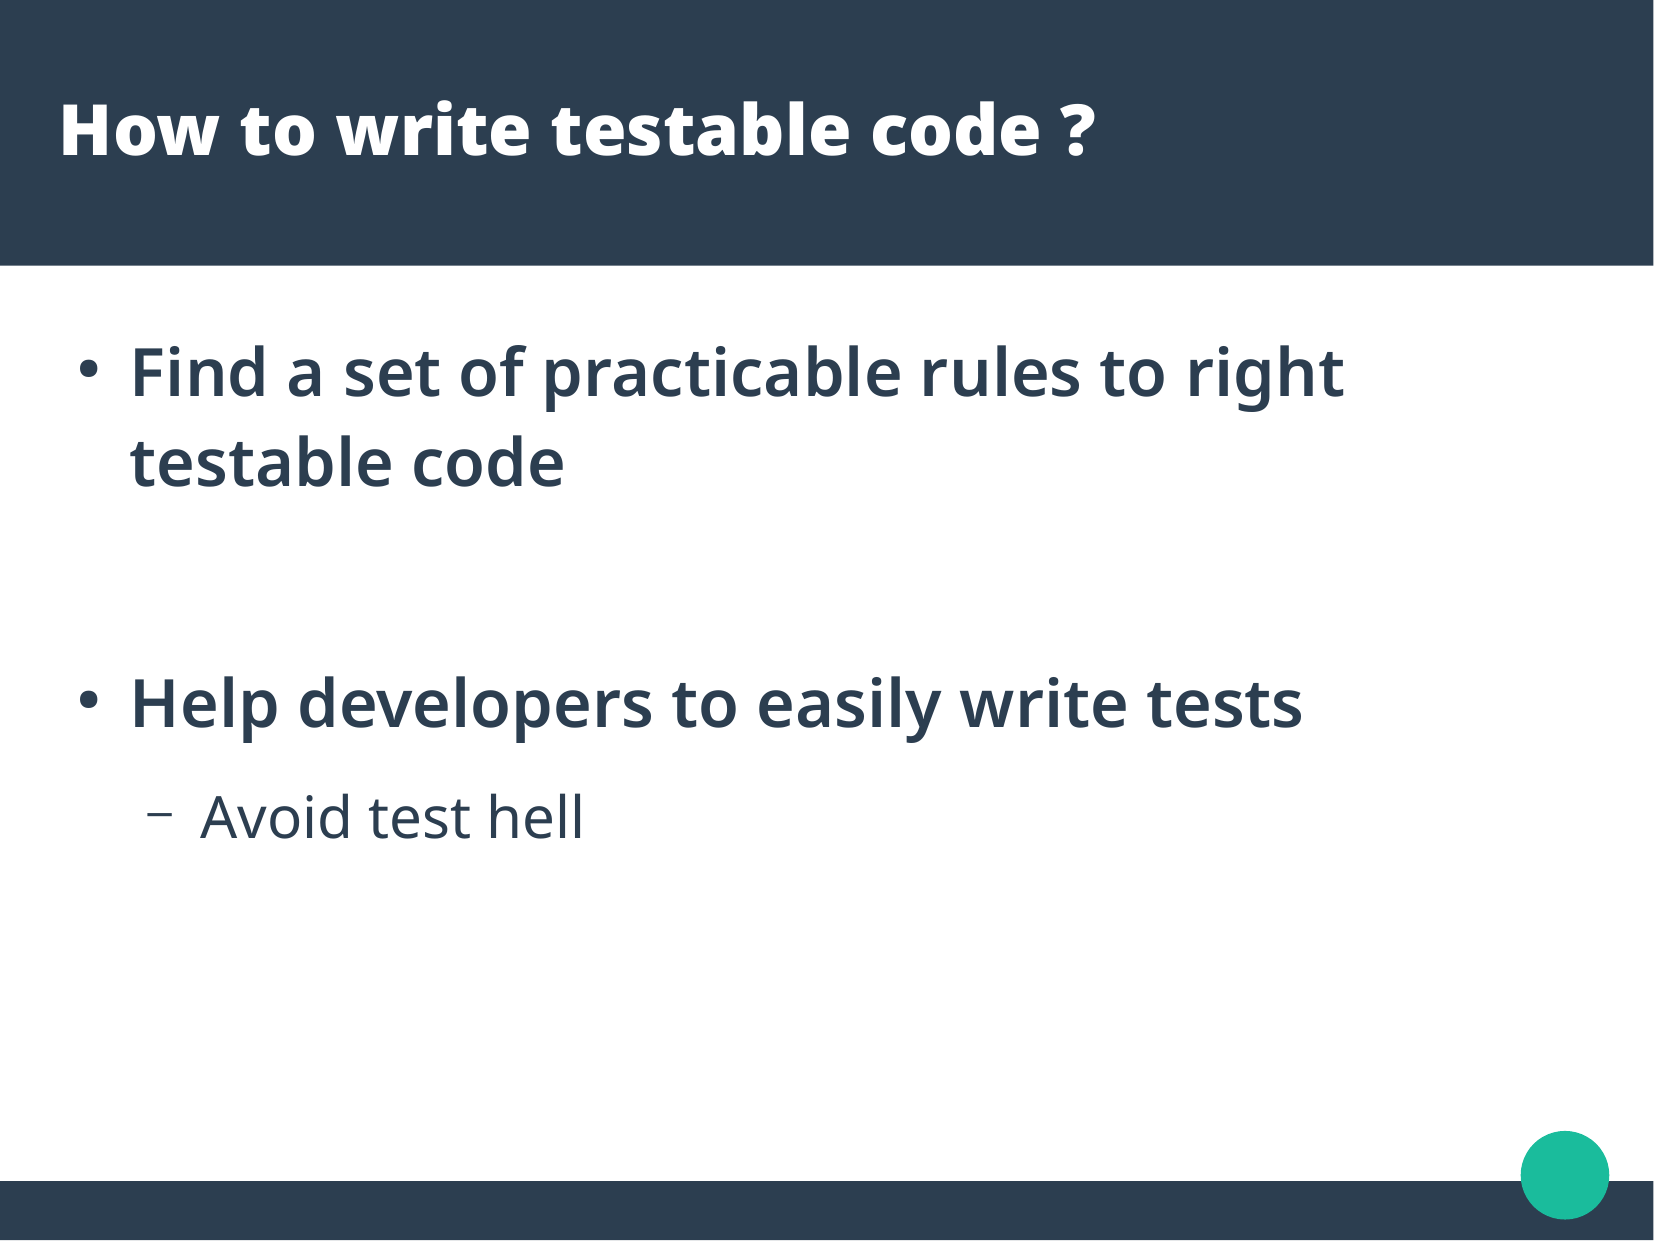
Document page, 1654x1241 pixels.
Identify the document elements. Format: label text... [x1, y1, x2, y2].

list Find a set of practicable rules to right testable code Help developers to easily write tests Avoid test hell [59, 324, 1595, 1045]
title How to write testable code ? [59, 49, 1595, 207]
